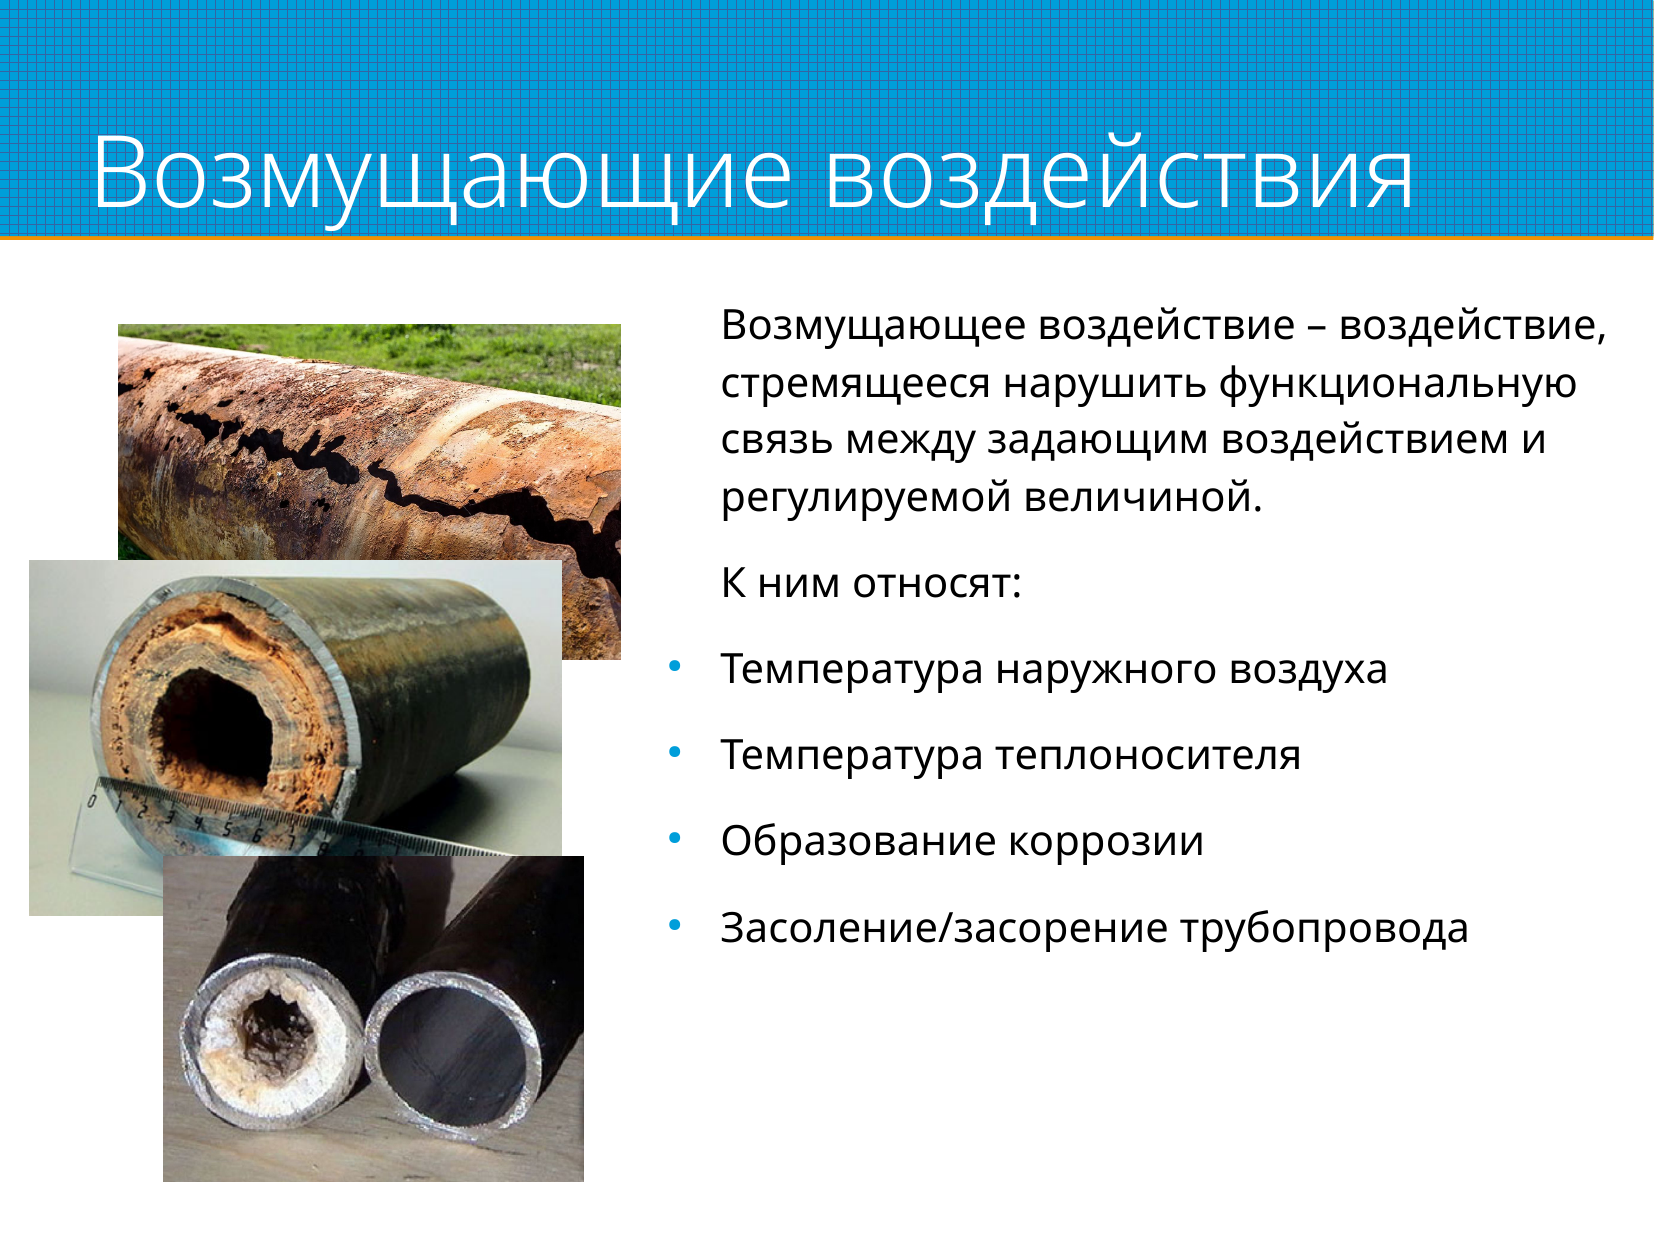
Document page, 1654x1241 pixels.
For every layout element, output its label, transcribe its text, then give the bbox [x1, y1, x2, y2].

picture [29, 324, 621, 1182]
title Возмущающие воздействия [88, 19, 1565, 237]
list Возмущающее воздействие – воздействие, стремящееся нарушить функциональную связь между задающим воздействием и регулируемой величиной. К ним относят: Температура наружного воздуха Температура теплоносителя Образование коррозии Засоление/засорение трубопровода [649, 295, 1654, 1162]
